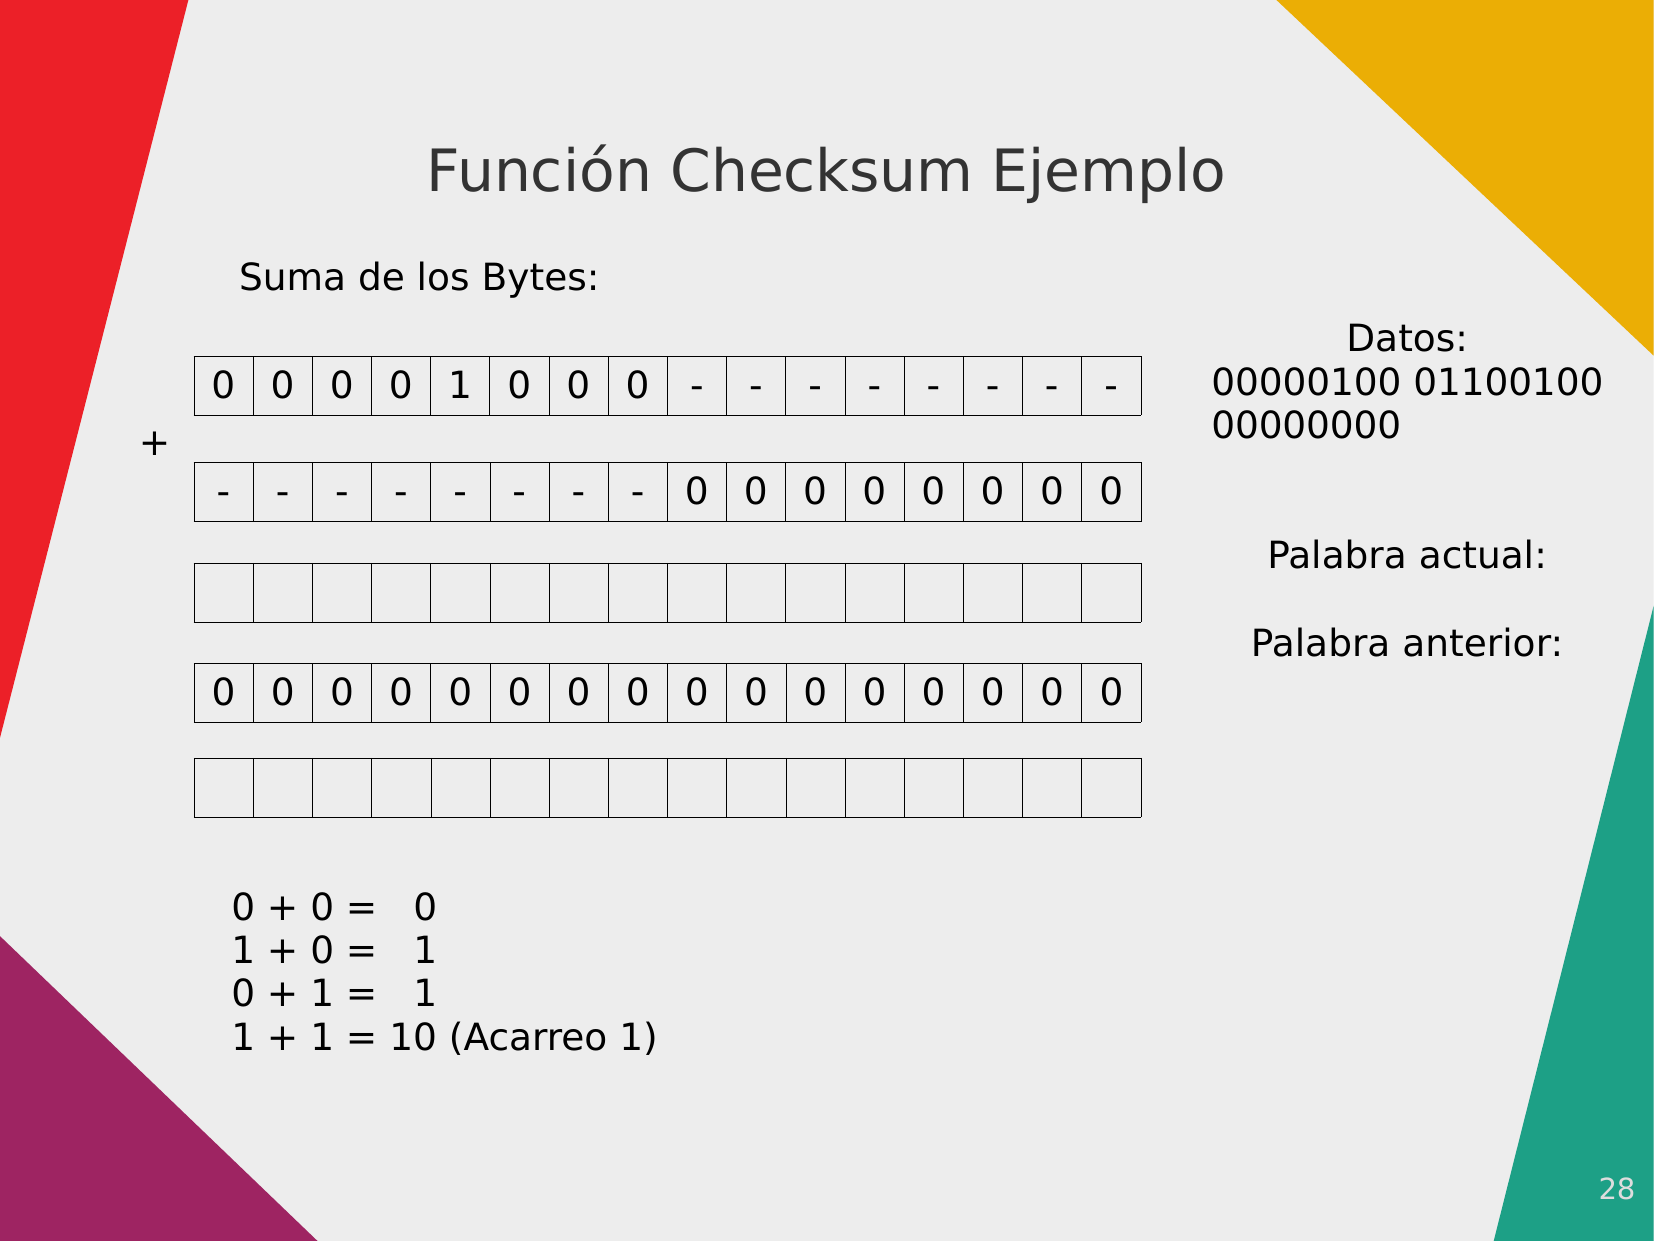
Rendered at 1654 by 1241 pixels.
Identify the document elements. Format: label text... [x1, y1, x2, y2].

table_header [609, 759, 667, 817]
table_header 0 [431, 664, 490, 722]
table_header [254, 759, 312, 817]
table_header 0 [727, 463, 785, 521]
table_header 0 [964, 463, 1022, 521]
table_header - [1023, 357, 1081, 415]
table_header [905, 759, 963, 817]
table_header - [550, 463, 608, 521]
table_header 0 [254, 357, 312, 415]
table_header - [609, 463, 667, 521]
table_header 0 [254, 664, 312, 722]
table_header 0 [964, 664, 1022, 722]
table_header 0 [490, 357, 549, 415]
table_header [905, 564, 963, 622]
table_header [727, 564, 785, 622]
table_header - [727, 357, 785, 415]
table_header [491, 759, 549, 817]
text_box Suma de los Bytes: [224, 248, 615, 307]
table_header 1 [431, 357, 489, 415]
table_header - [431, 463, 490, 521]
table_header - [491, 463, 549, 521]
table_header 0 [1023, 664, 1081, 722]
table_header [313, 759, 371, 817]
table_header [668, 564, 726, 622]
table_header [846, 564, 904, 622]
table_header [550, 564, 608, 622]
table_header 0 [668, 463, 726, 521]
table_header [668, 759, 726, 817]
table_header 0 [787, 664, 845, 722]
table_header 0 [727, 664, 786, 722]
text_box + [124, 413, 186, 472]
table_header - [905, 357, 963, 415]
table_header - [372, 463, 430, 521]
table_header [1023, 759, 1081, 817]
table_header 0 [195, 664, 253, 722]
table_header - [964, 357, 1022, 415]
table_header 0 [313, 664, 371, 722]
table_header 0 [1023, 463, 1081, 521]
table_header 0 [550, 664, 608, 722]
table_header [195, 759, 253, 817]
table_header [432, 759, 490, 817]
table_header 0 [846, 463, 904, 521]
table_header 0 [313, 357, 371, 415]
table_header [1082, 759, 1141, 817]
table_header 0 [786, 463, 845, 521]
table_header [431, 564, 490, 622]
table_header - [254, 463, 312, 521]
table_header 0 [905, 664, 963, 722]
table_header [1082, 564, 1141, 622]
table_header [846, 759, 904, 817]
table_header - [786, 357, 845, 415]
table_header [313, 564, 371, 622]
table_header - [313, 463, 371, 521]
table_header 0 [372, 357, 430, 415]
table_header [550, 759, 608, 817]
table_header 0 [491, 664, 549, 722]
table_header - [668, 357, 726, 415]
table_header [964, 759, 1022, 817]
table_header 0 [668, 664, 726, 722]
title Función Checksum Ejemplo [114, 73, 1539, 271]
table_header [491, 564, 549, 622]
table_header 0 [609, 357, 667, 415]
table_header [372, 759, 431, 817]
table_header [786, 564, 845, 622]
table_header [254, 564, 312, 622]
table_header [609, 564, 667, 622]
table_header 0 [1082, 664, 1141, 722]
text_box Datos: 00000100 01100100 00000000 Palabra actual: Palabra anterior: [1196, 309, 1619, 1021]
table_header 0 [550, 357, 608, 415]
text_box 0 + 0 = 0 1 + 0 = 1 0 + 1 = 1 1 + 1 = 10 (Acarreo 1) [216, 877, 674, 1067]
table_header [727, 759, 786, 817]
table_header 0 [372, 664, 430, 722]
table_header 0 [195, 357, 253, 415]
table_header - [195, 463, 253, 521]
table_header [372, 564, 430, 622]
table_header - [846, 357, 904, 415]
table_header 0 [609, 664, 667, 722]
table_header 0 [846, 664, 904, 722]
table_header 0 [1082, 463, 1141, 521]
table_header [787, 759, 845, 817]
table_header [964, 564, 1022, 622]
table_header 0 [905, 463, 963, 521]
table_header [1023, 564, 1081, 622]
table_header [195, 564, 253, 622]
table_header - [1082, 357, 1141, 415]
